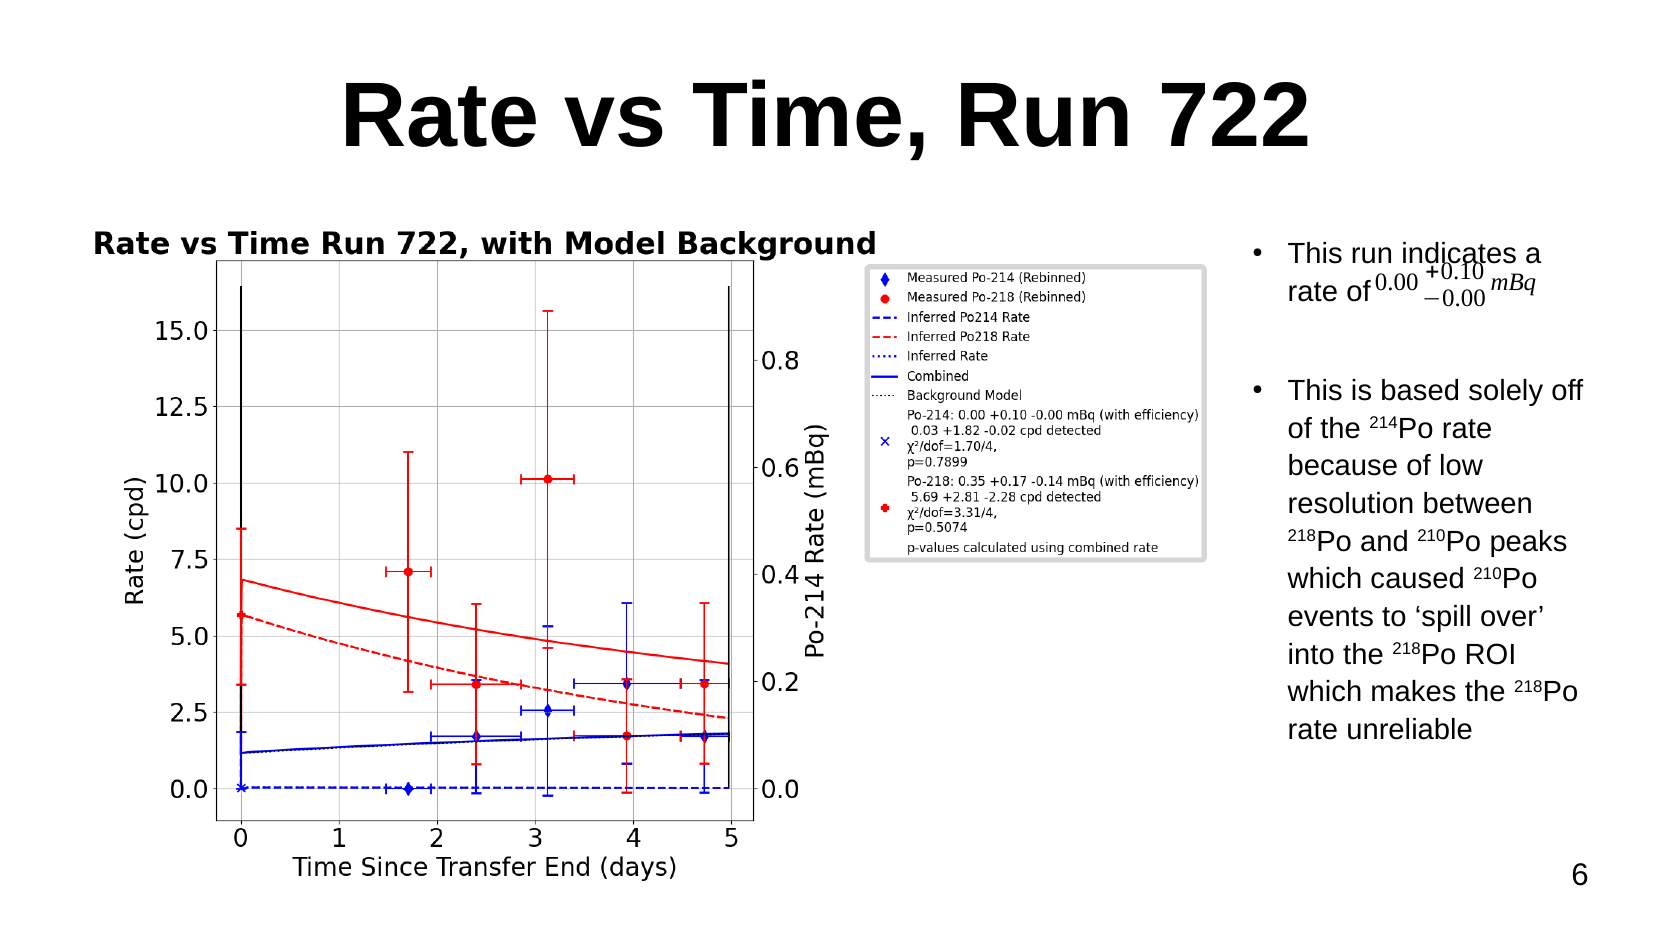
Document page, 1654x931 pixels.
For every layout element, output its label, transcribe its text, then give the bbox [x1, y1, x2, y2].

chart [1374, 262, 1538, 314]
text_box This run indicates a rate of This is based solely off of the 214Po rate because of low resolution between 218Po and 210Po peaks which caused 210Po events to ‘spill over’ into the 218Po ROI which makes the 218Po rate unreliable [1237, 225, 1613, 901]
title Rate vs Time, Run 722 [82, 37, 1571, 193]
picture [37, 173, 1469, 901]
